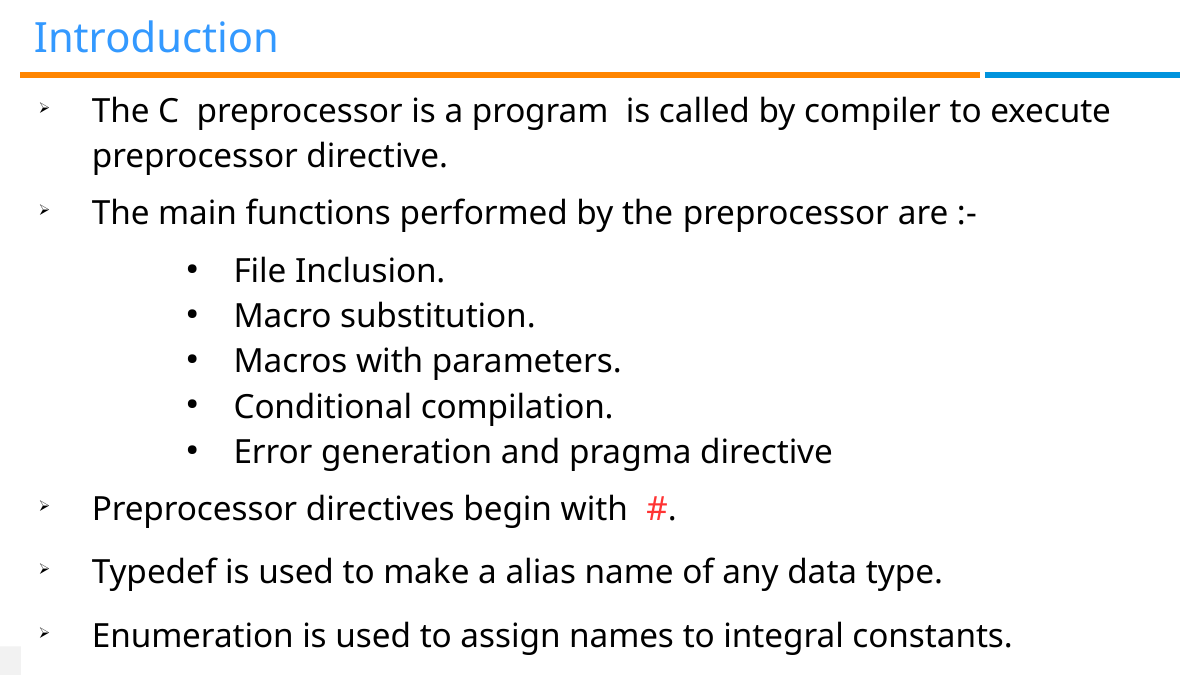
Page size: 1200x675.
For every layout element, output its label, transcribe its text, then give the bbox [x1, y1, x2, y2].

table_header The C preprocessor is a program is called by compiler to execute preprocessor directive. The main functions performed by the preprocessor are :- File Inclusion. Macro substitution. Macros with parameters. Conditional compilation. Error generation and pragma directive Preprocessor directives begin with #. Typedef is used to make a alias name of any data type. Enumeration is used to assign names to integral constants. [22, 88, 1200, 675]
title Introduction [12, 9, 1088, 63]
